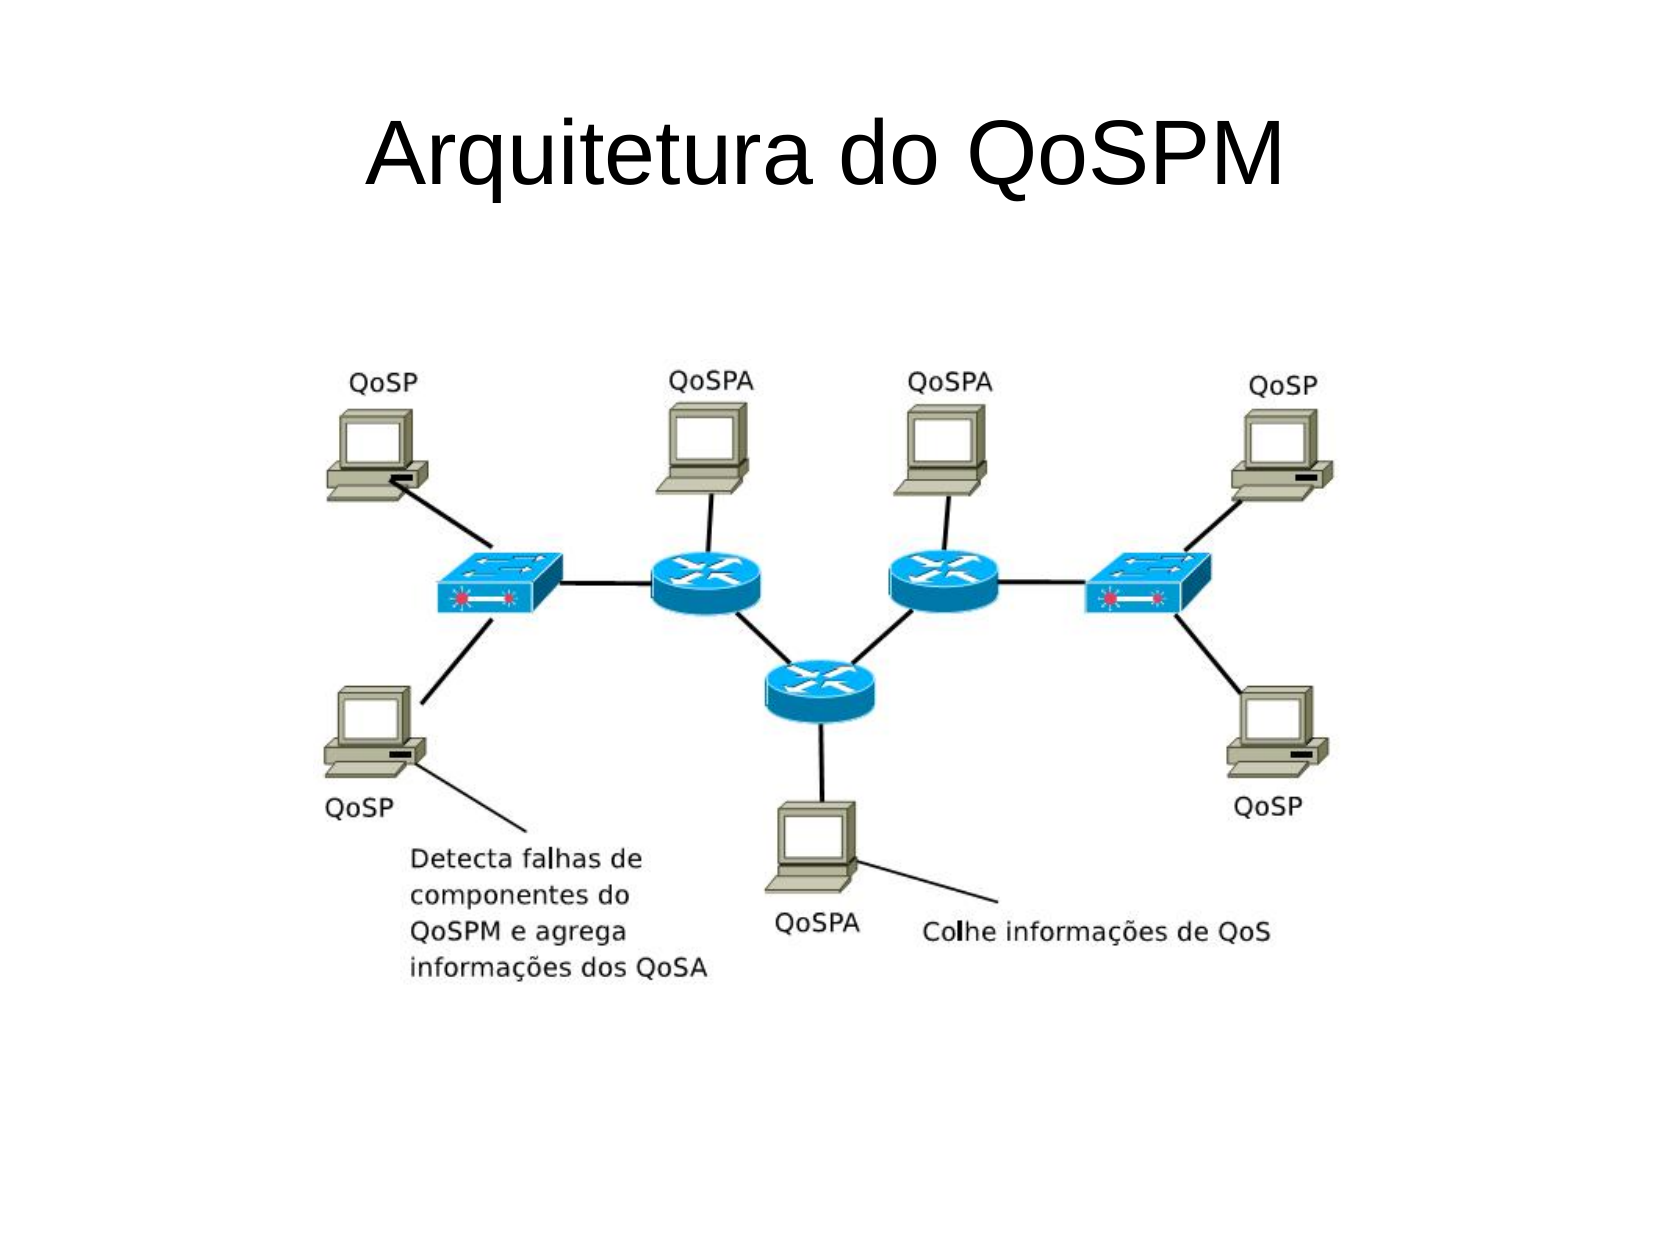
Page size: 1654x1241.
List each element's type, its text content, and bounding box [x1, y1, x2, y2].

title Arquitetura do QoSPM [82, 49, 1571, 257]
picture [313, 359, 1341, 988]
